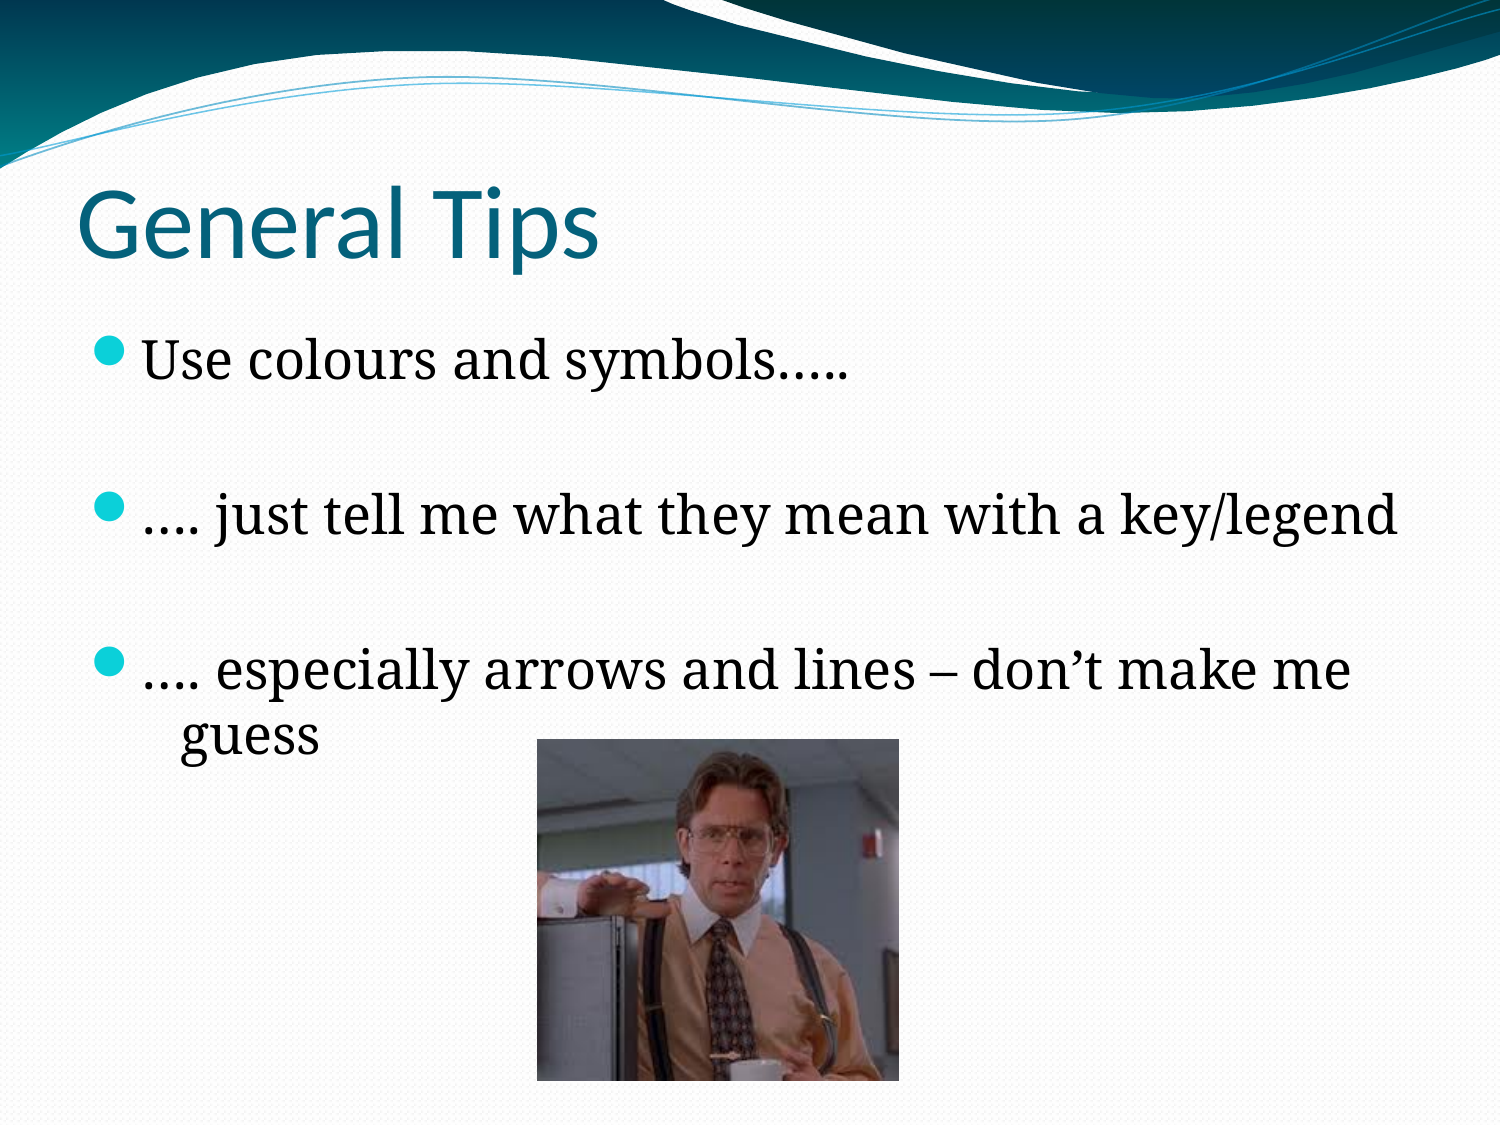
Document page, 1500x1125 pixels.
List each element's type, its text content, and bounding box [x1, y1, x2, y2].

title General Tips [76, 113, 1427, 280]
picture [537, 739, 899, 1081]
list Use colours and symbols….. …. just tell me what they mean with a key/legend …. especially arrows and lines – don’t make me guess [75, 317, 1426, 1038]
